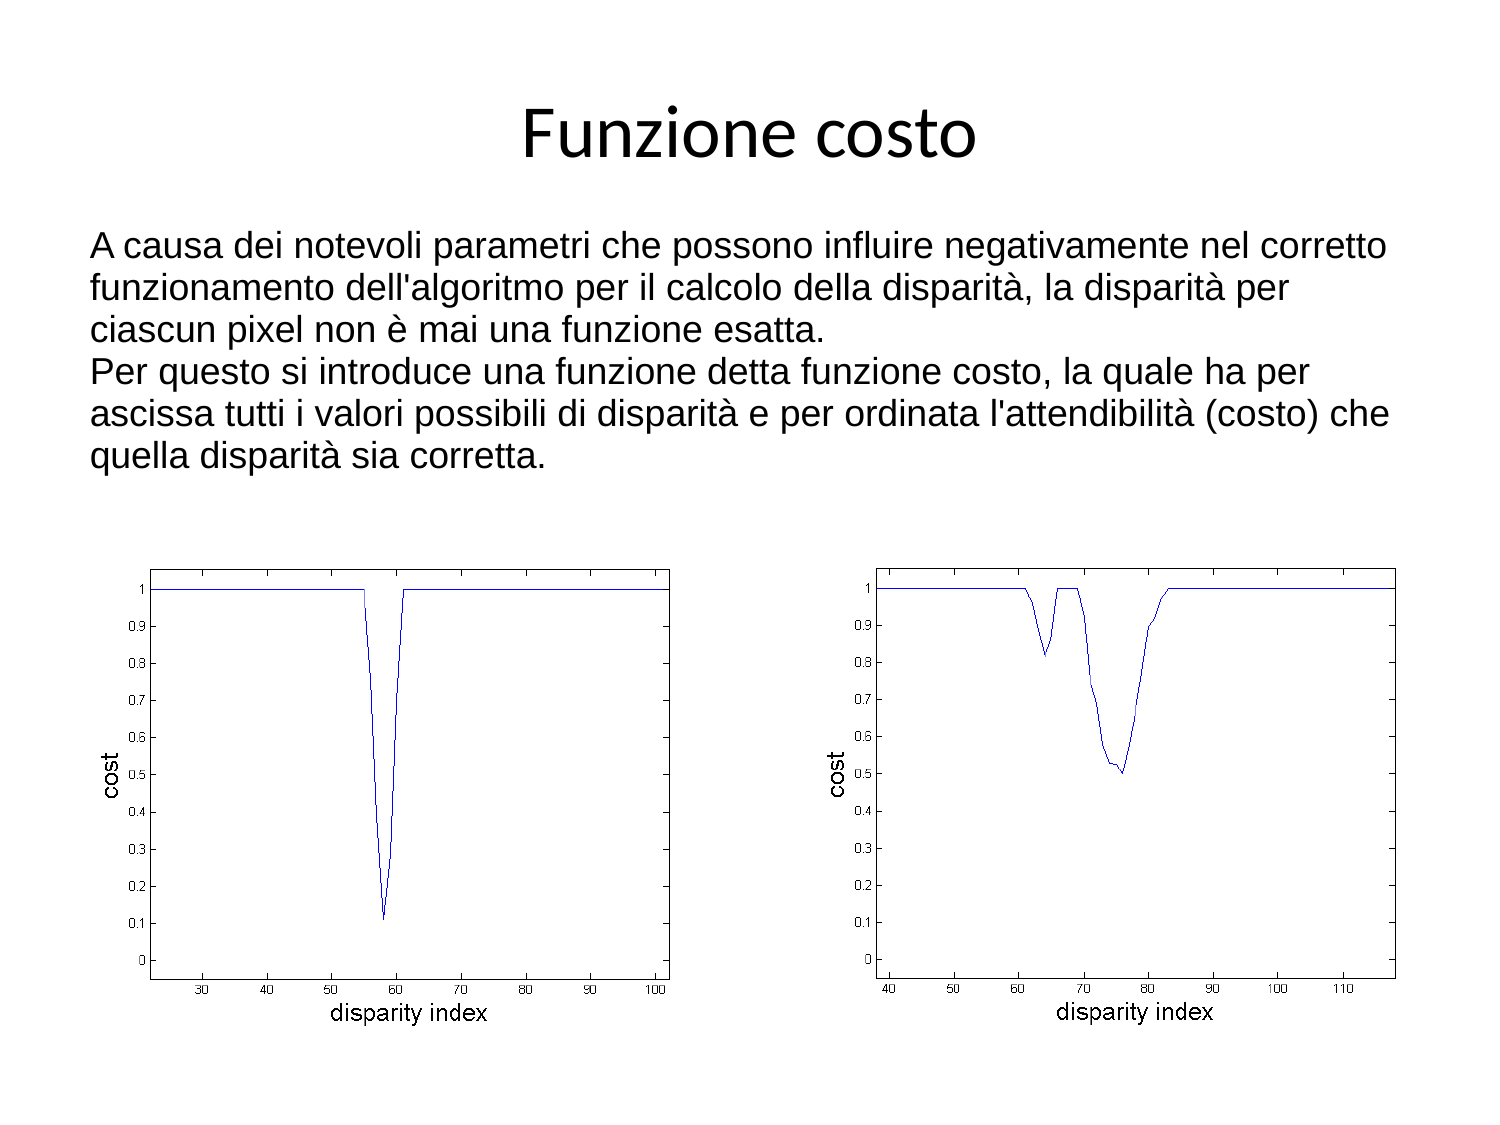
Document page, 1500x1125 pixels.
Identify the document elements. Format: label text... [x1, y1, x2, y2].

picture [820, 555, 1406, 1028]
title Funzione costo [75, 45, 1425, 217]
text_box A causa dei notevoli parametri che possono influire negativamente nel corretto funzionamento dell'algoritmo per il calcolo della disparità, la disparità per ciascun pixel non è mai una funzione esatta. Per questo si introduce una funzione detta funzione costo, la quale ha per ascissa tutti i valori possibili di disparità e per ordinata l'attendibilità (costo) che quella disparità sia corretta. [75, 217, 1425, 485]
picture [94, 556, 680, 1029]
